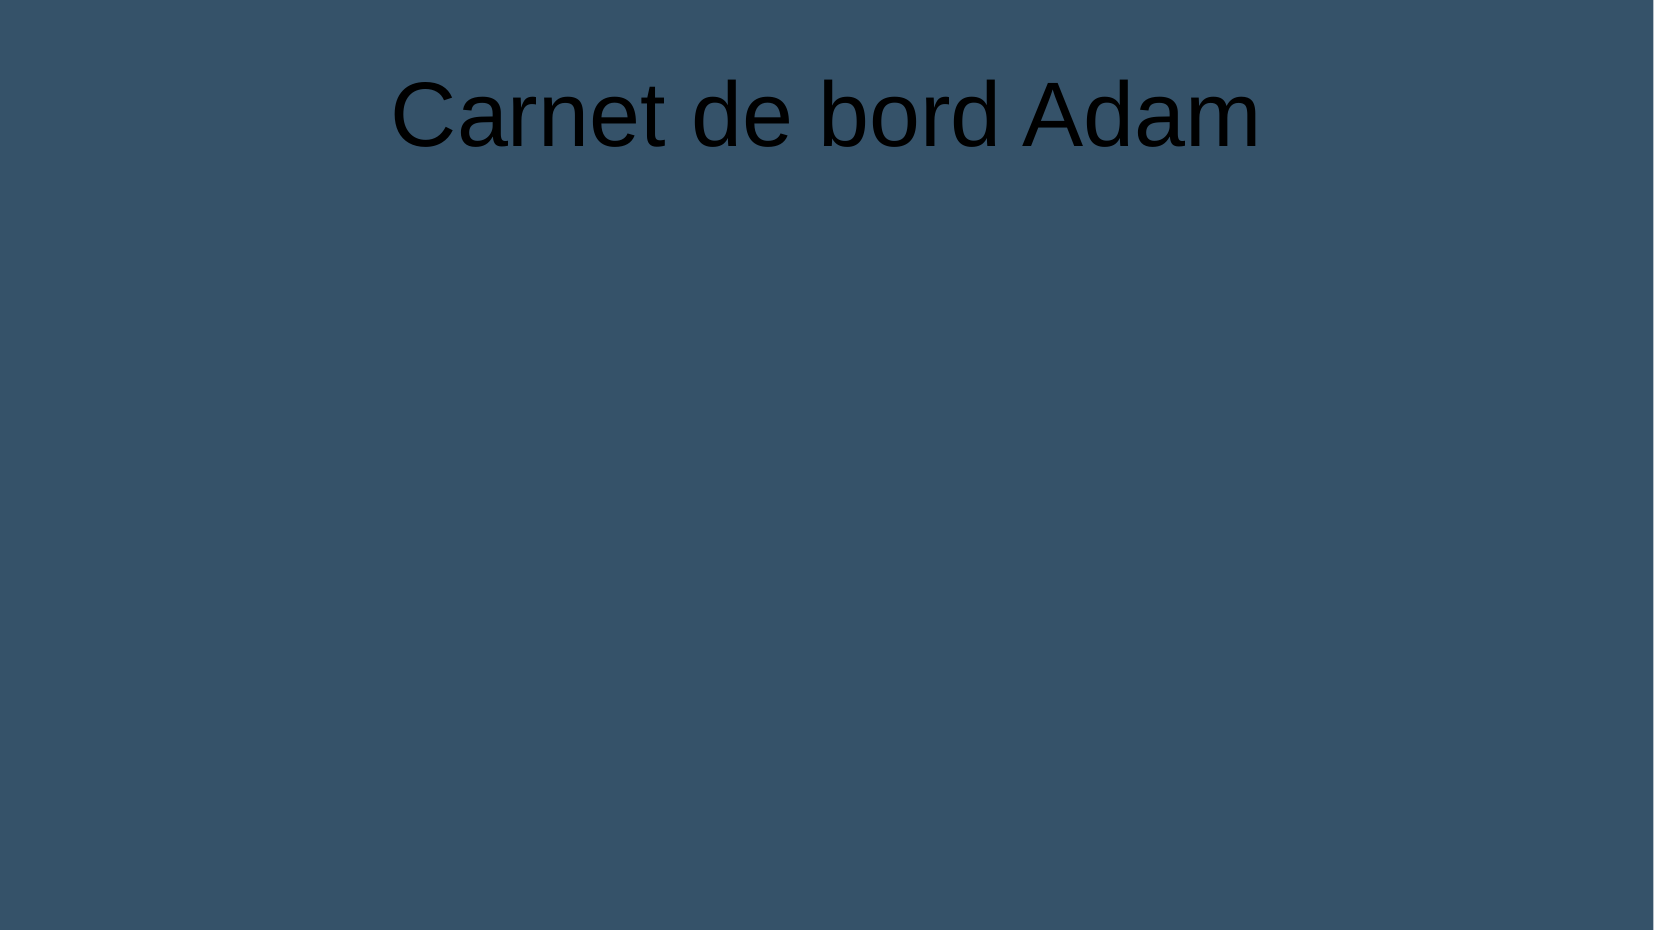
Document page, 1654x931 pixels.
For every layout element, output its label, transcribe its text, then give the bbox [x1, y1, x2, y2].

title Carnet de bord Adam [82, 37, 1571, 193]
